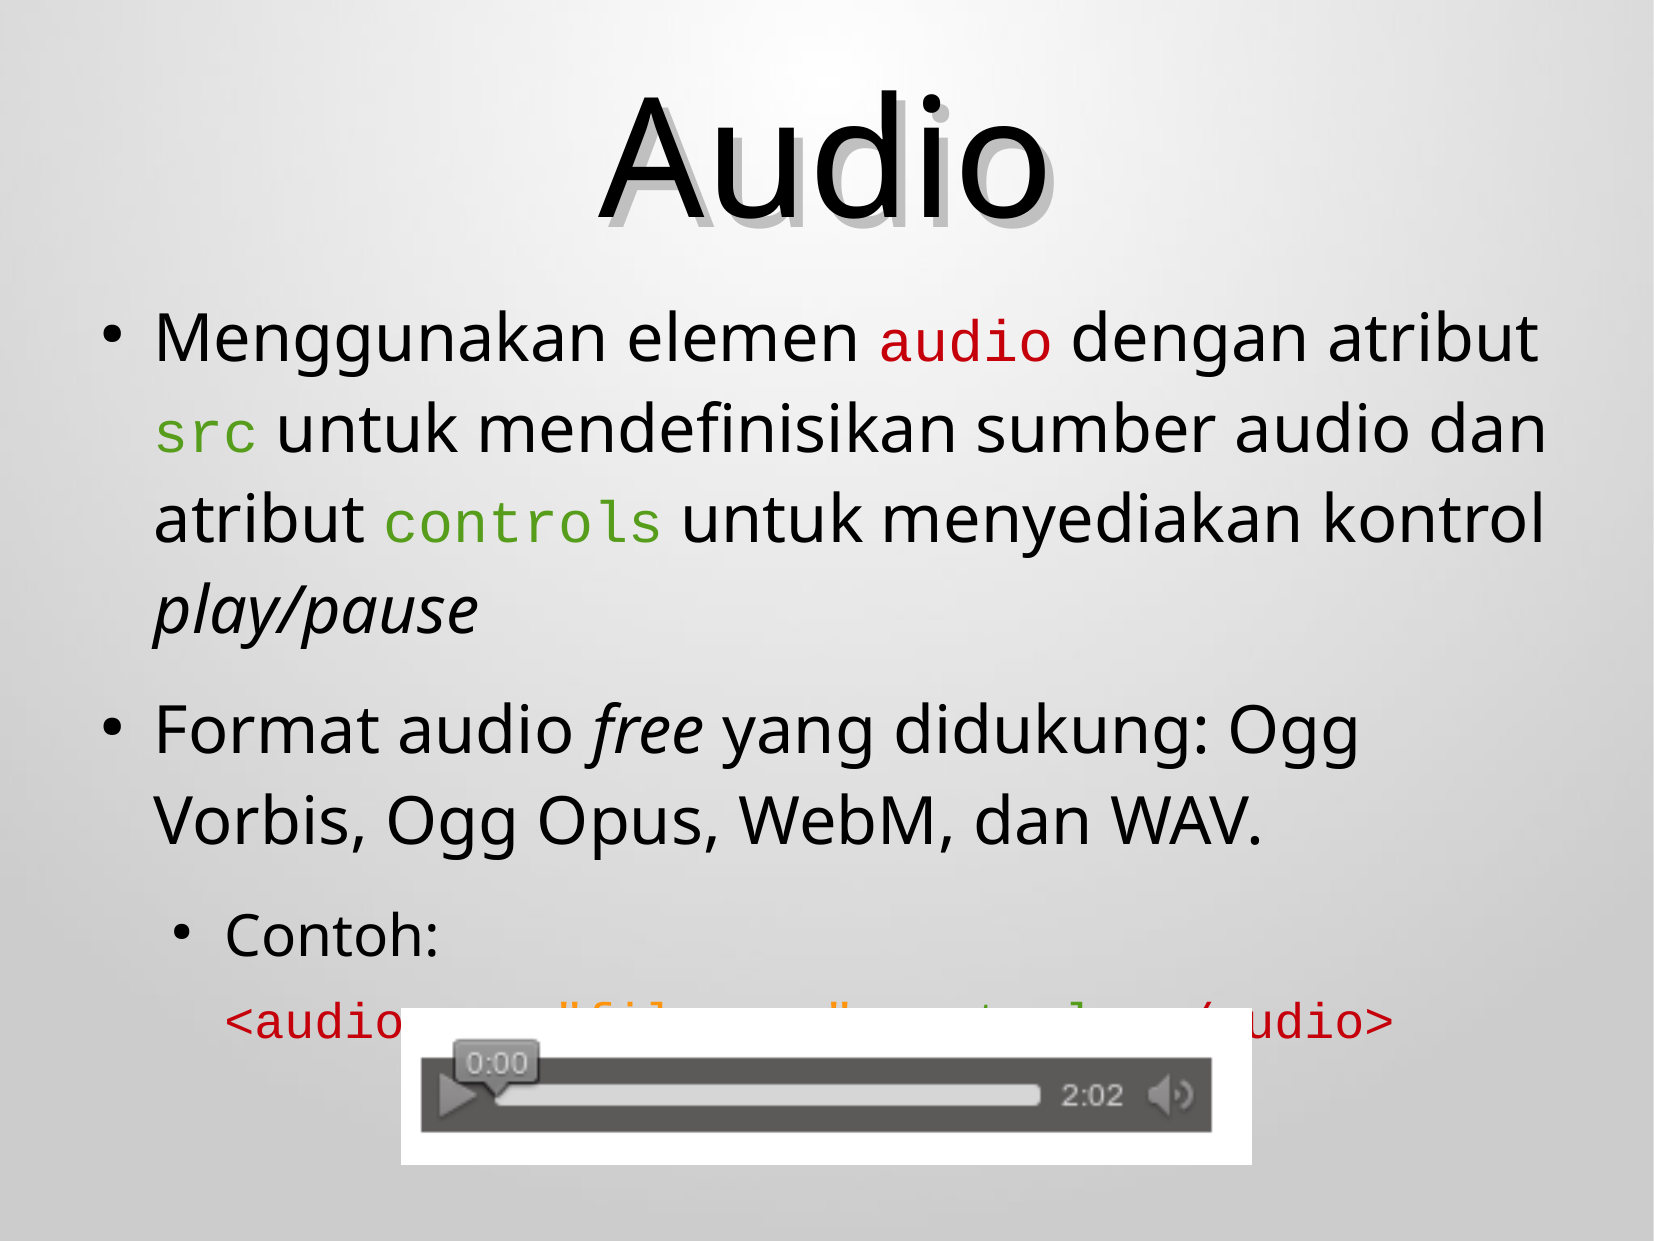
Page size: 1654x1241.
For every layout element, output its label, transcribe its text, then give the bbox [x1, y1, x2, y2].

list Menggunakan elemen audio dengan atribut src untuk mendefinisikan sumber audio dan atribut controls untuk menyediakan kontrol play/pause Format audio free yang didukung: Ogg Vorbis, Ogg Opus, WebM, dan WAV. Contoh: <audio src="file.ogg" controls></audio> [82, 290, 1571, 1109]
picture [0, 0, 1654, 1241]
title Audio [82, 52, 1571, 254]
